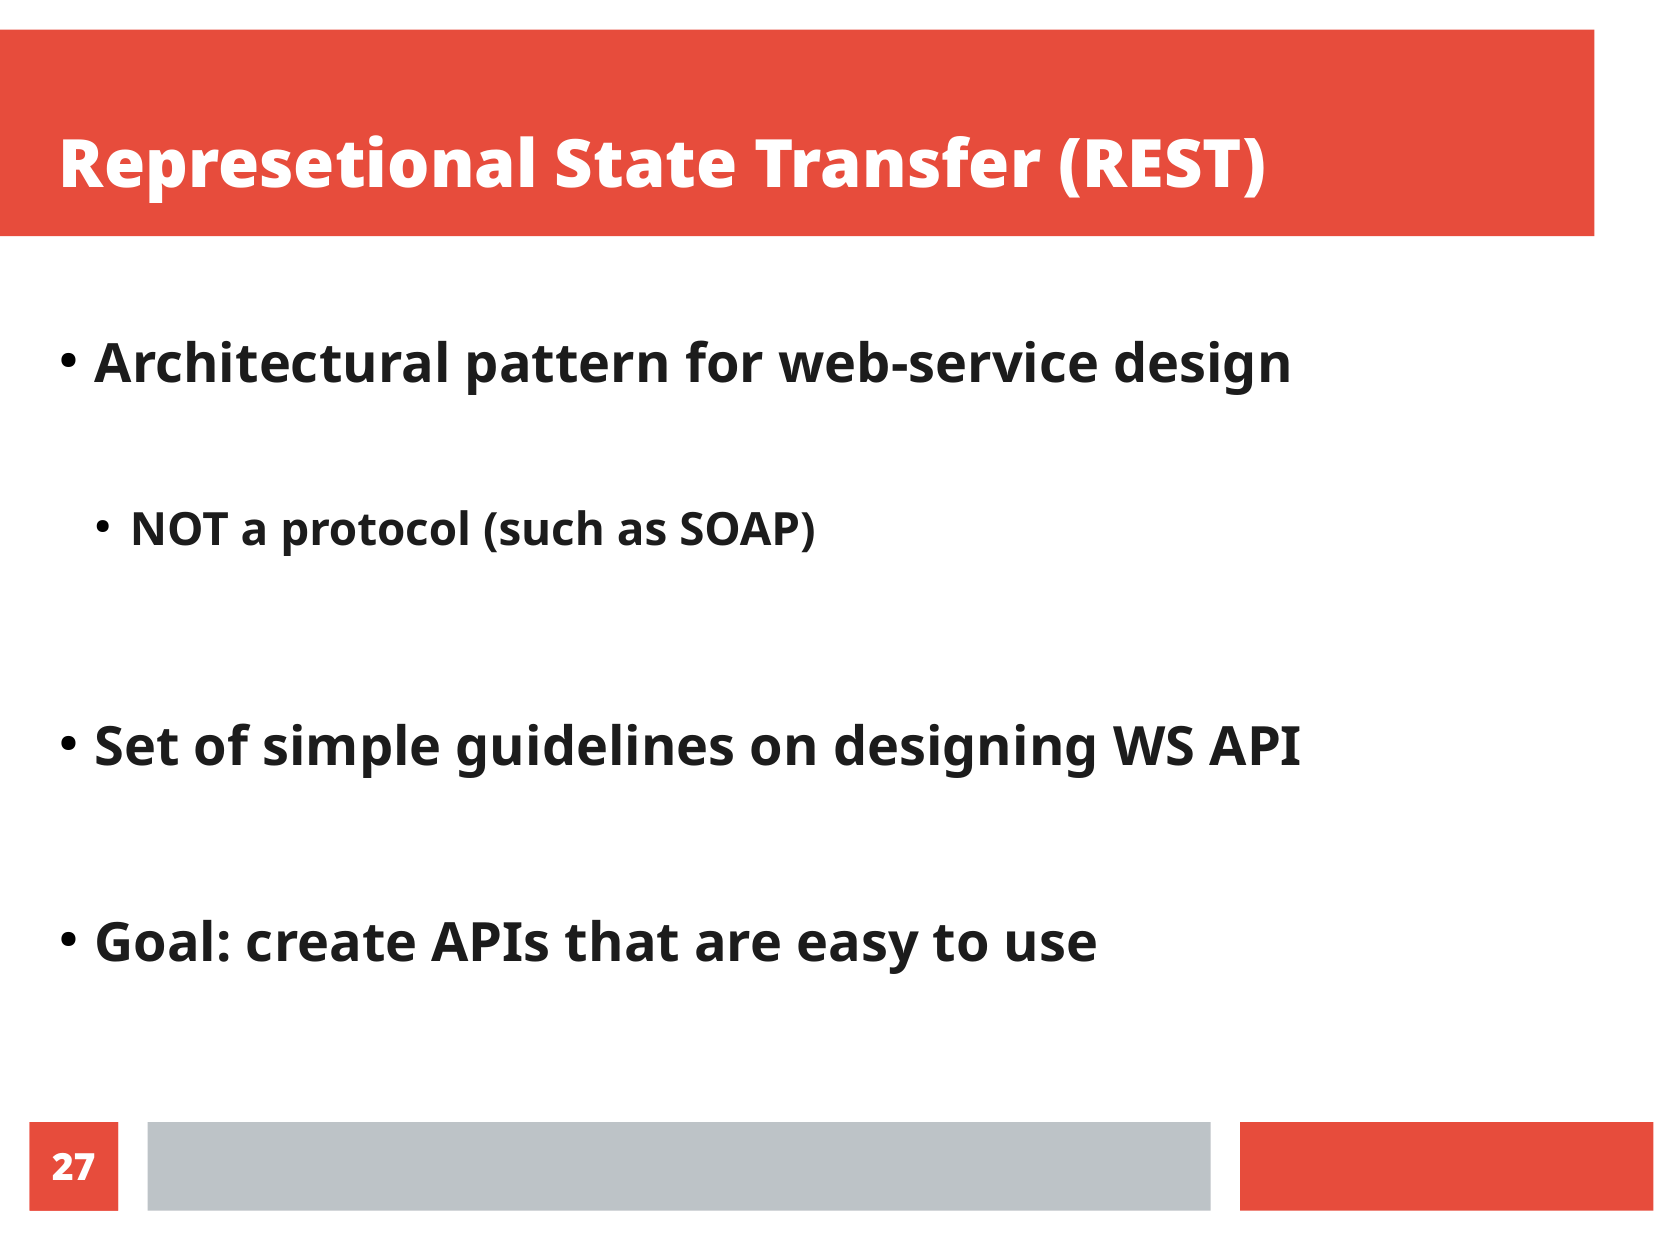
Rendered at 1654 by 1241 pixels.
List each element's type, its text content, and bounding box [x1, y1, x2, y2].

title Represetional State Transfer (REST) [59, 59, 1595, 207]
list Architectural pattern for web-service design NOT a protocol (such as SOAP) Set of simple guidelines on designing WS API Goal: create APIs that are easy to use [59, 324, 1565, 1093]
